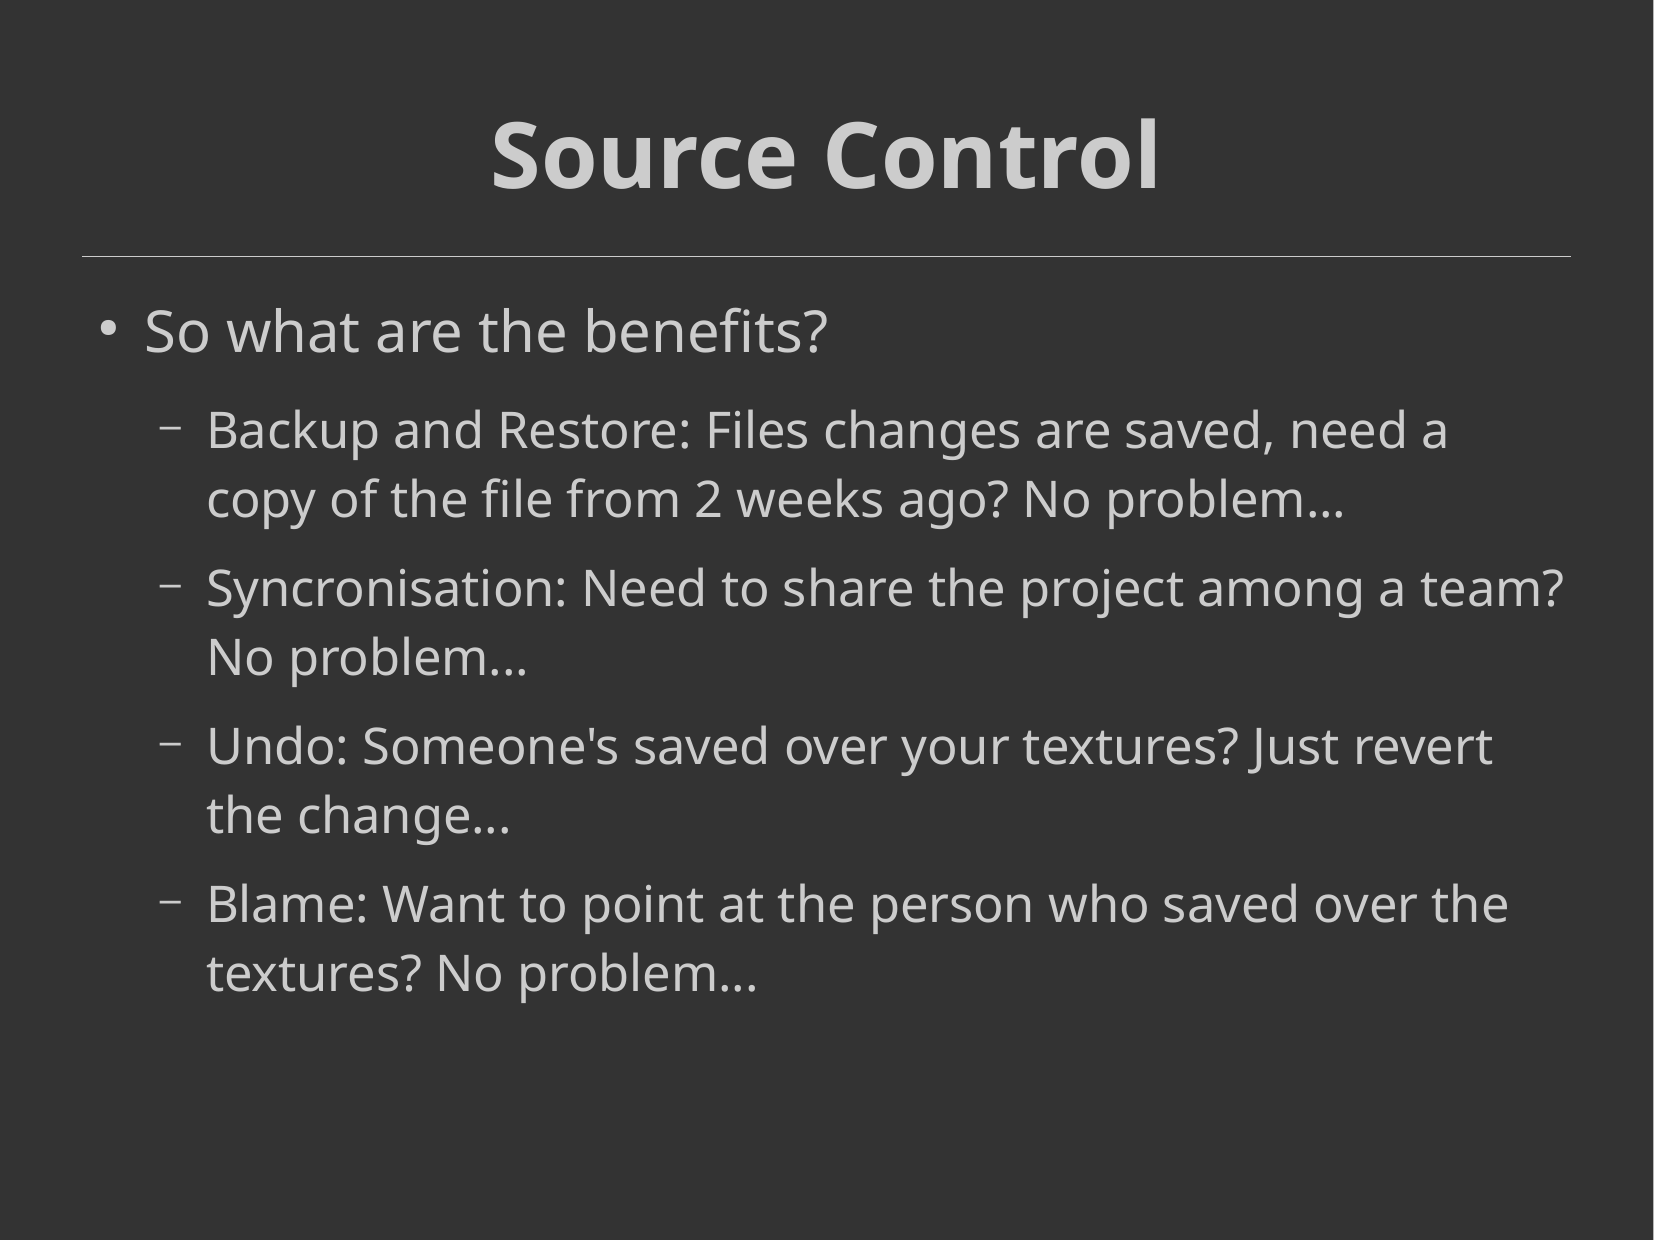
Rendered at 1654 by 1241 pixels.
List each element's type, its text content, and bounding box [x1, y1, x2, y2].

list So what are the benefits? Backup and Restore: Files changes are saved, need a copy of the file from 2 weeks ago? No problem... Syncronisation: Need to share the project among a team? No problem... Undo: Someone's saved over your textures? Just revert the change... Blame: Want to point at the person who saved over the textures? No problem... [82, 290, 1571, 1010]
title Source Control [82, 49, 1571, 257]
